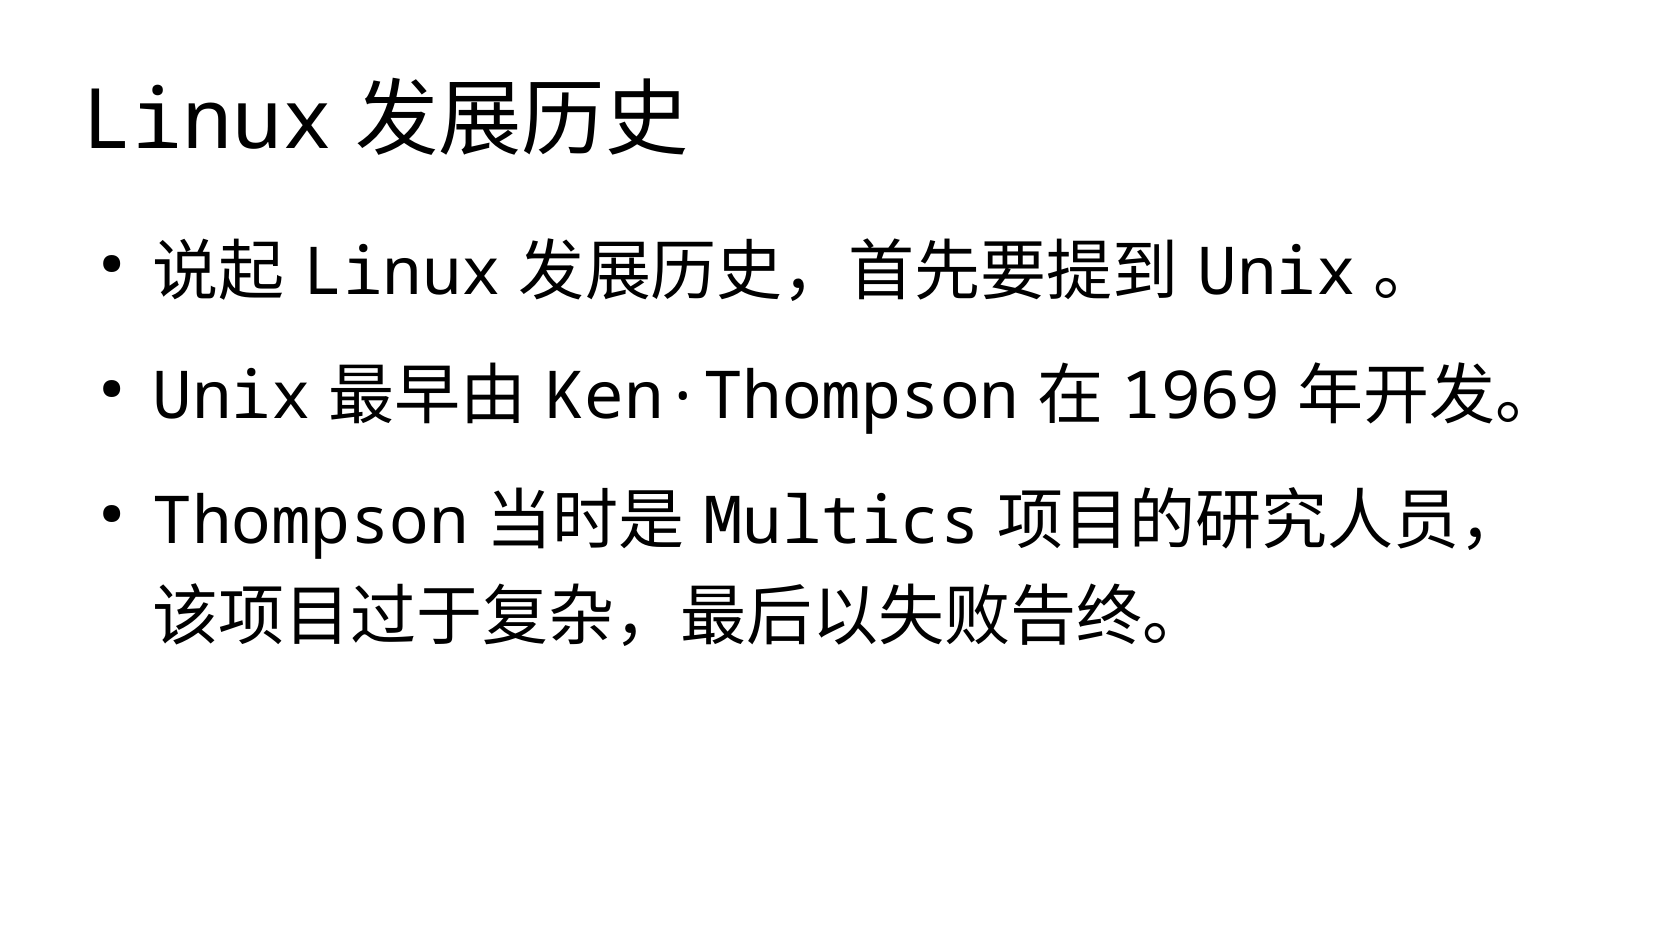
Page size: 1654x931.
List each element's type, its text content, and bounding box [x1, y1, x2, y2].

title Linux发展历史 [82, 37, 1571, 189]
list 说起Linux发展历史，首先要提到Unix。 Unix最早由Ken·Thompson在1969年开发。 Thompson当时是Multics项目的研究人员，该项目过于复杂，最后以失败告终。 [82, 217, 1571, 758]
